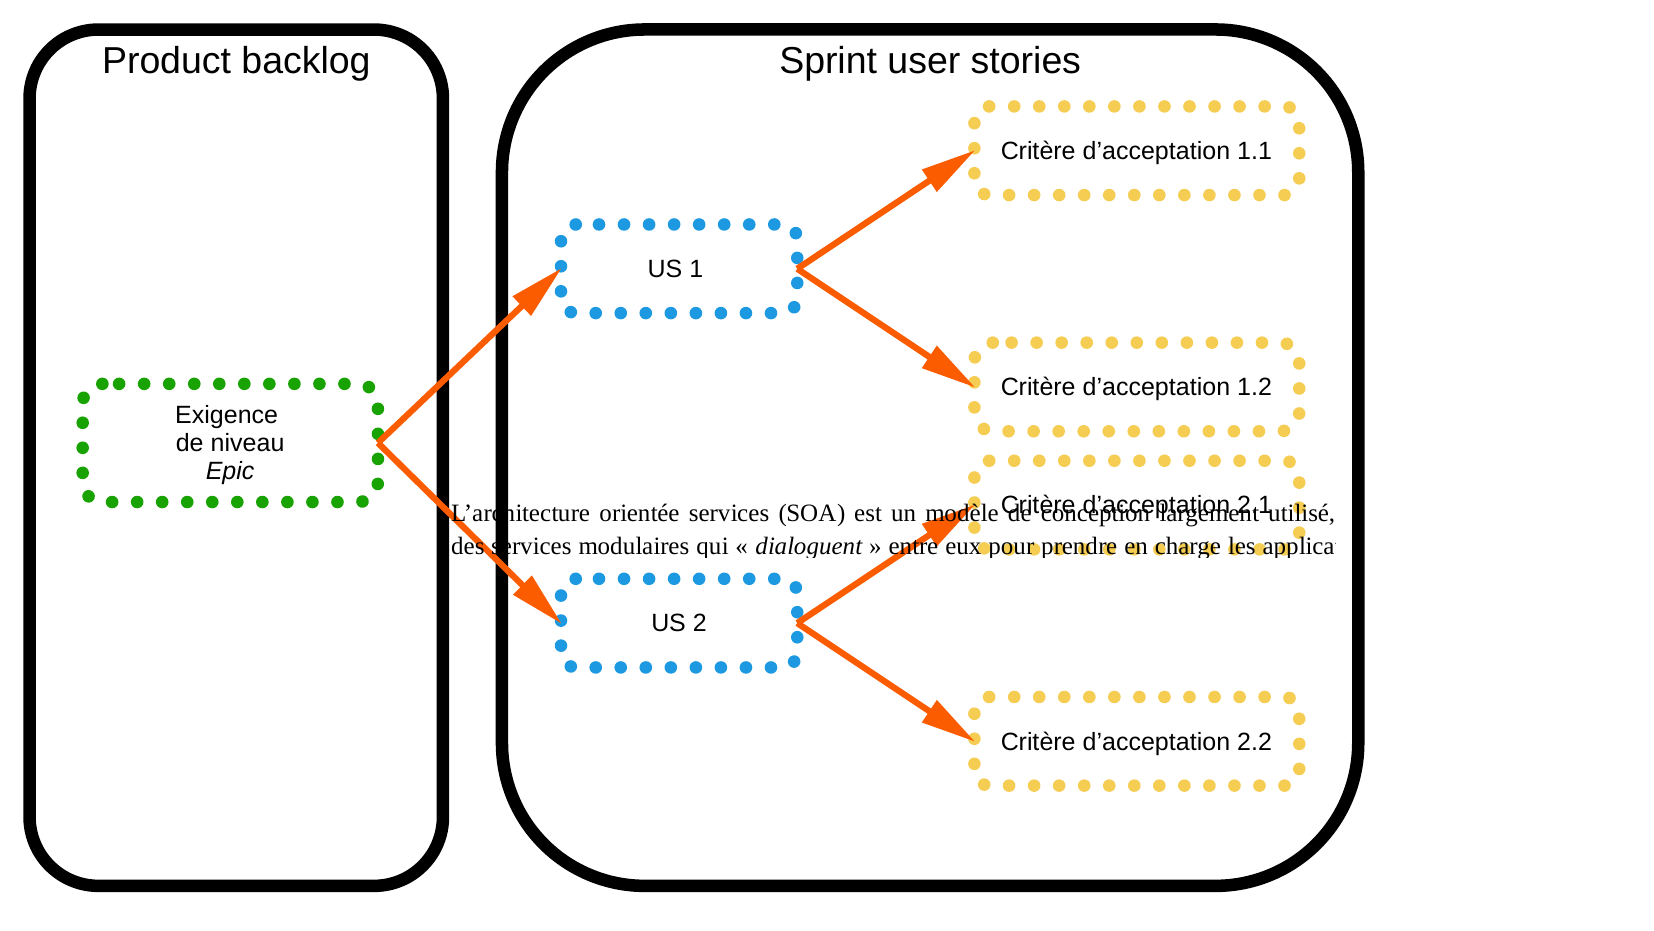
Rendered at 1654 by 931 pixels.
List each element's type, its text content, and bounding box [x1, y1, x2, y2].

text_box Critère d’acceptation 1.2 [974, 342, 1300, 380]
chart [331, 380, 1336, 558]
text_box US 1 [561, 224, 798, 314]
text_box US 2 [561, 578, 798, 668]
text_box Product backlog [29, 31, 443, 157]
text_box Critère d’acceptation 1.1 [974, 106, 1300, 196]
text_box Critère d’acceptation 2.2 [974, 696, 1300, 786]
text_box Exigence de niveau Epic [82, 383, 331, 503]
text_box Sprint user stories [502, 31, 1359, 157]
